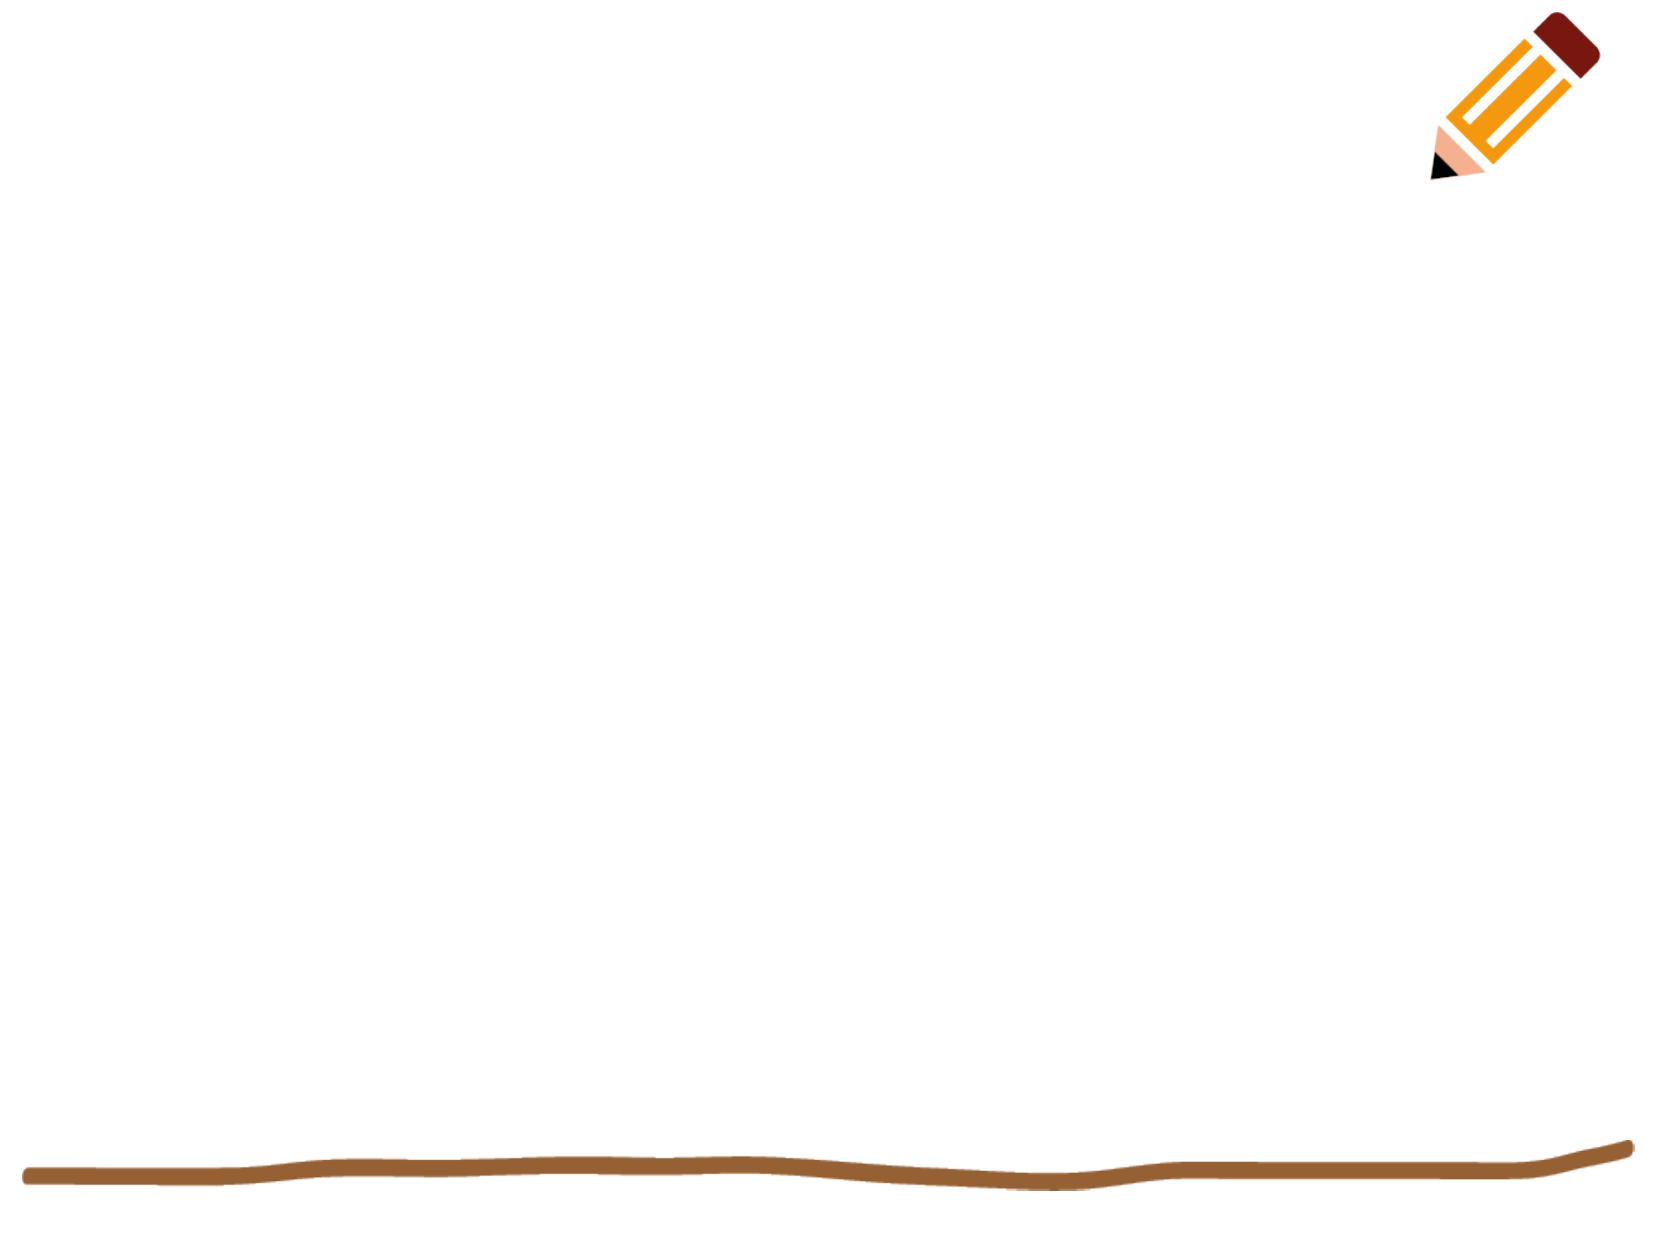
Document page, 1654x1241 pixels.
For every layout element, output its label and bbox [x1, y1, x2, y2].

picture [1430, 12, 1601, 181]
picture [22, 1140, 1635, 1191]
